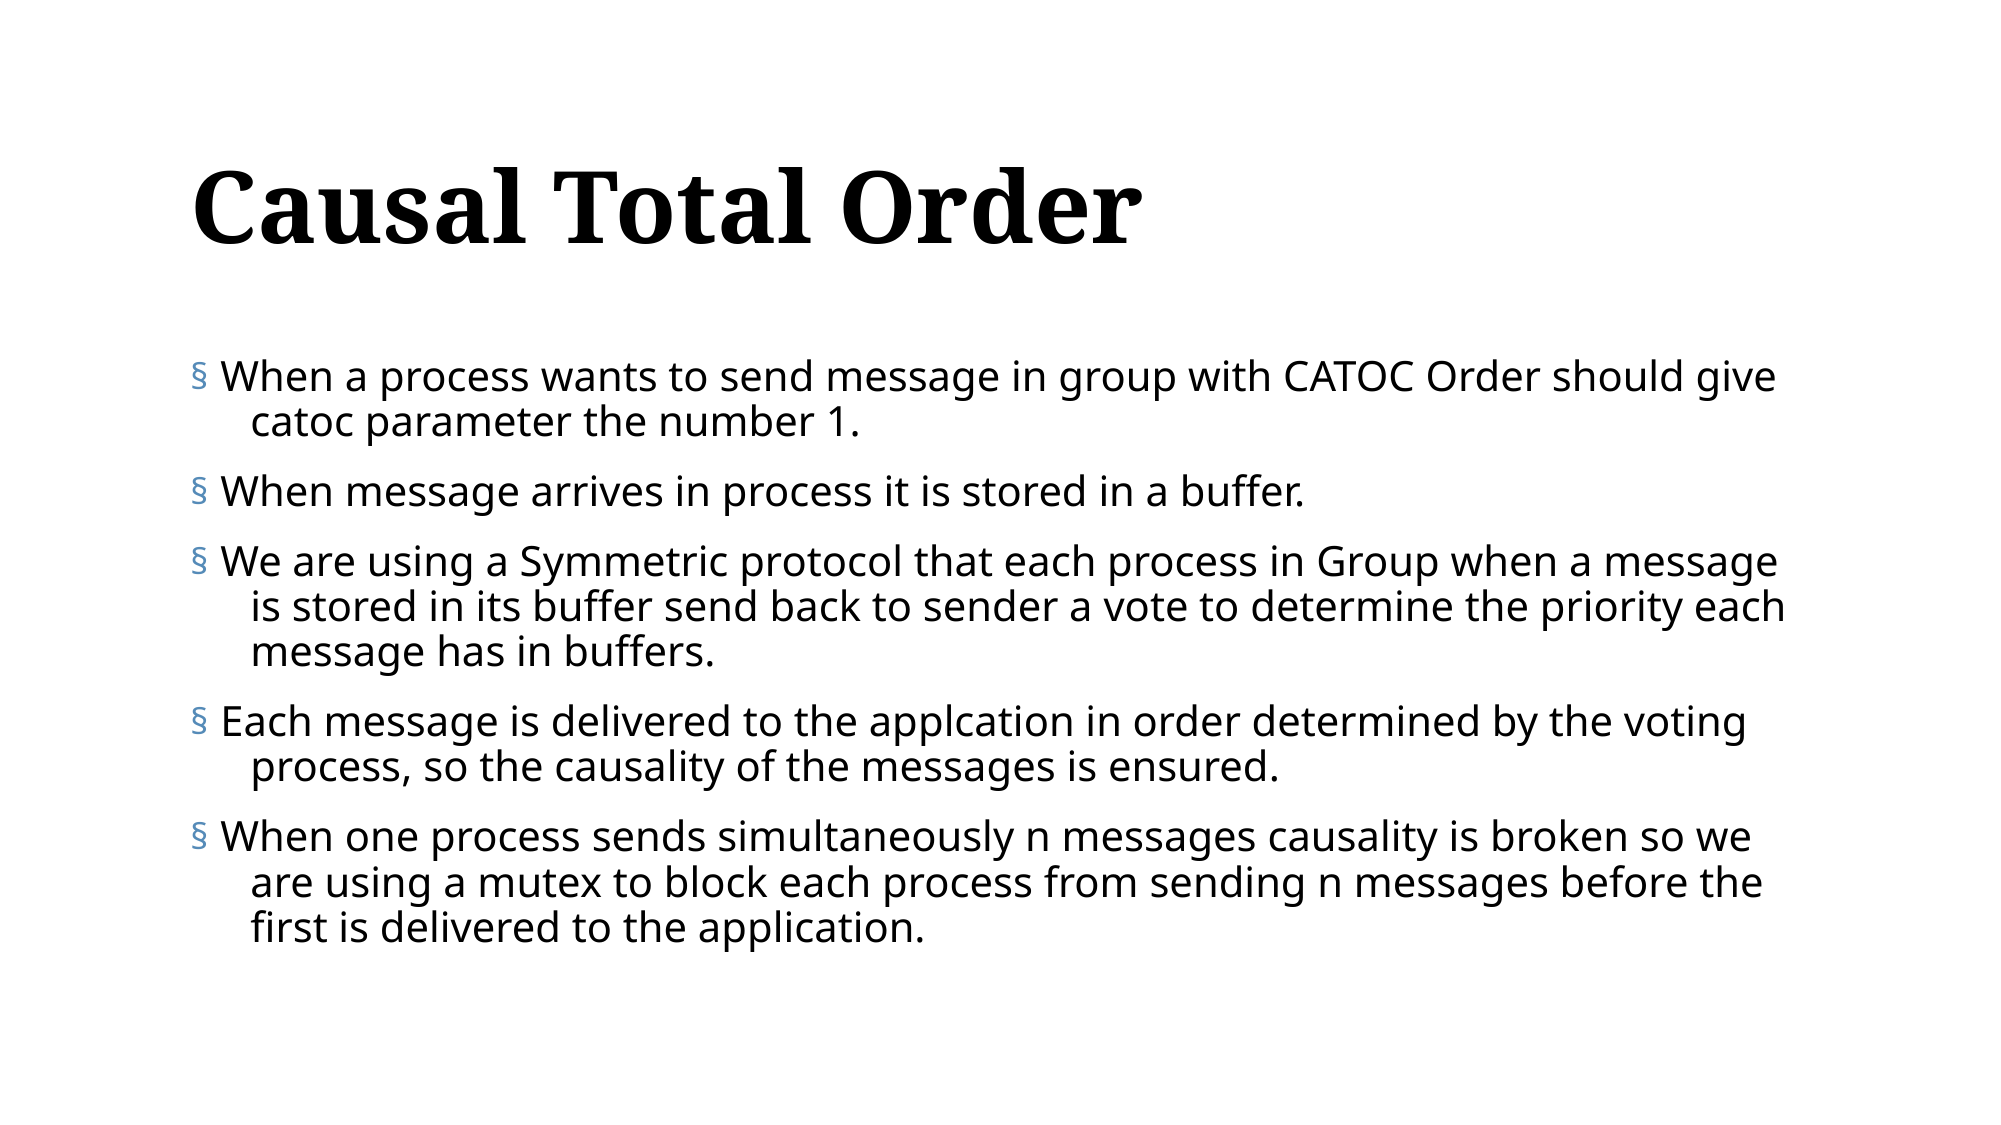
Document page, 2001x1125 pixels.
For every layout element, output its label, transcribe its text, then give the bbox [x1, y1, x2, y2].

list When a process wants to send message in group with CATOC Order should give catoc parameter the number 1. When message arrives in process it is stored in a buffer. We are using a Symmetric protocol that each process in Group when a message is stored in its buffer send back to sender a vote to determine the priority each message has in buffers. Each message is delivered to the applcation in order determined by the voting process, so the causality of the messages is ensured. When one process sends simultaneously n messages causality is broken so we are using a mutex to block each process from sending n messages before the first is delivered to the application. [175, 348, 1826, 1013]
title Causal Total Order [175, 79, 1826, 344]
